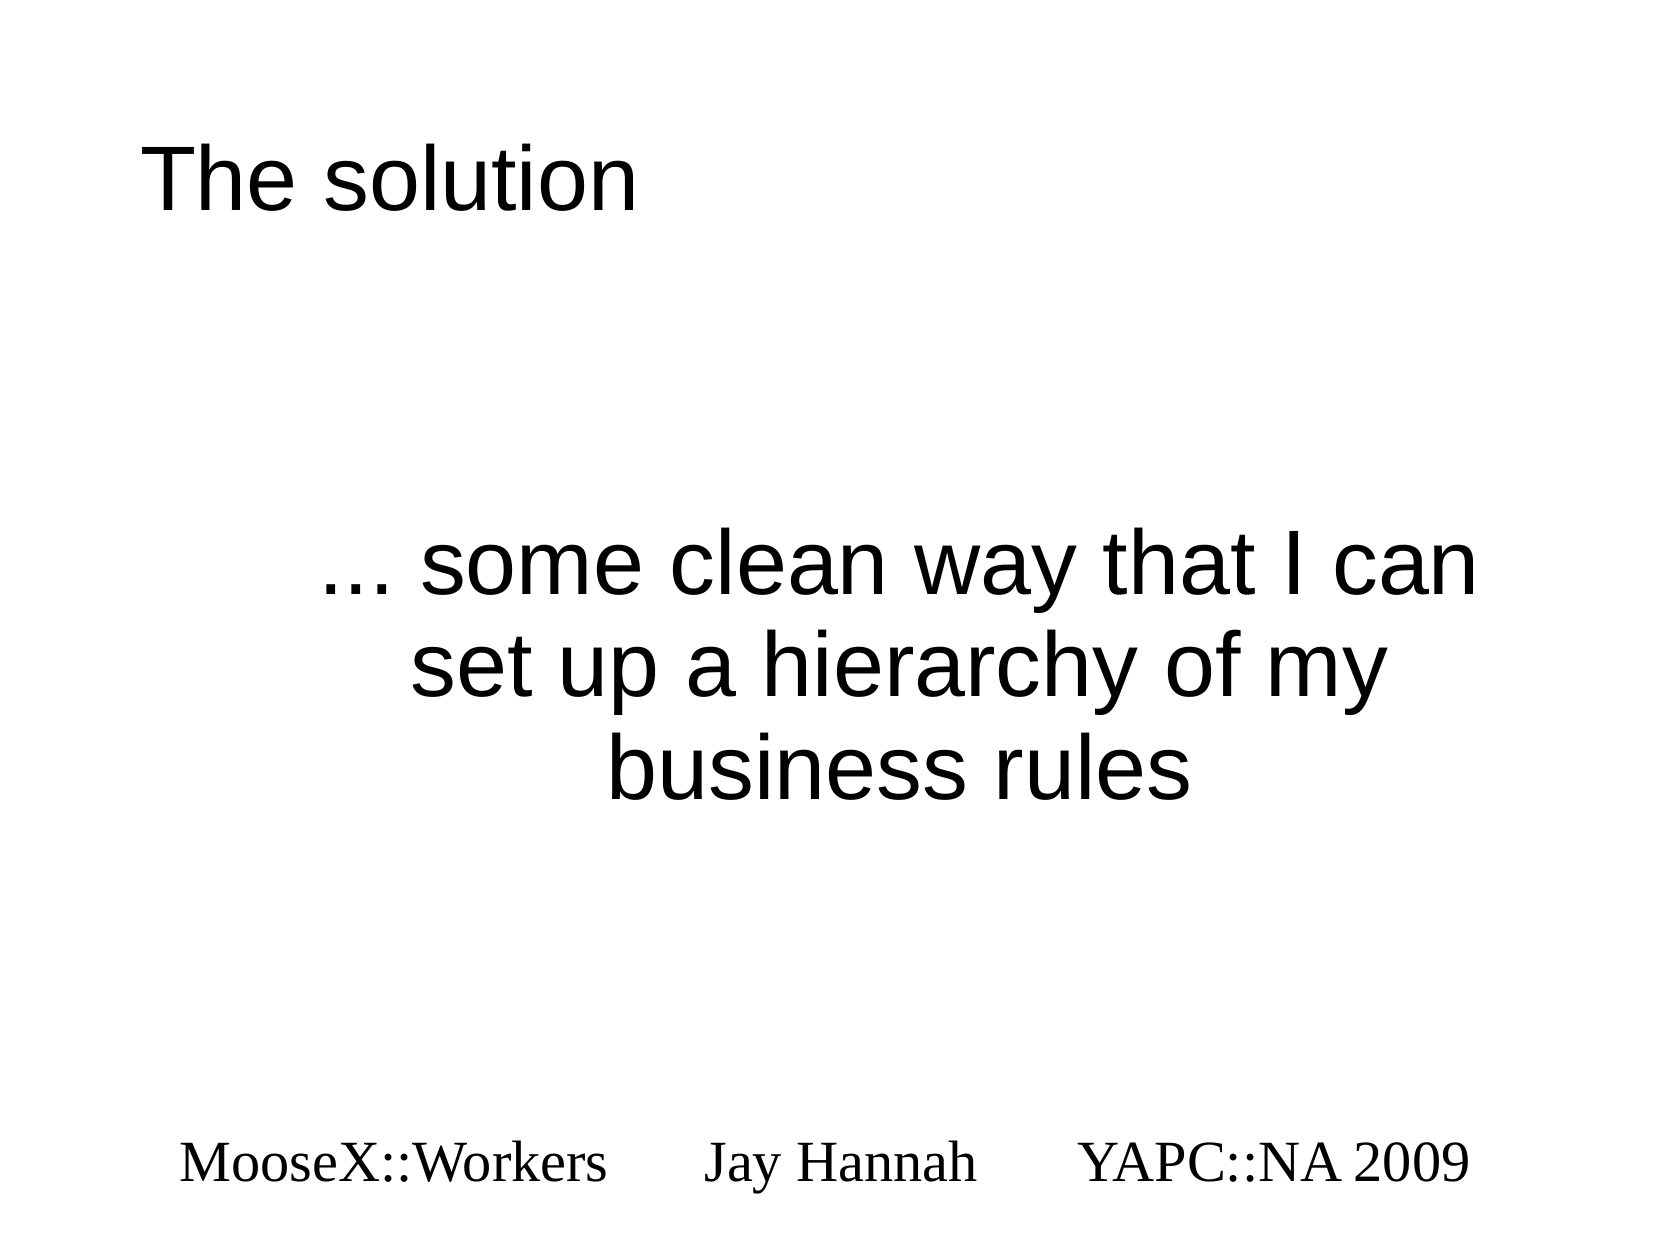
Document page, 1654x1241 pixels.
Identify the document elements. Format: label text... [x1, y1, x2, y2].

title ... some clean way that I can set up a hierarchy of my business rules [300, 317, 1501, 1013]
title The solution [75, 75, 705, 283]
